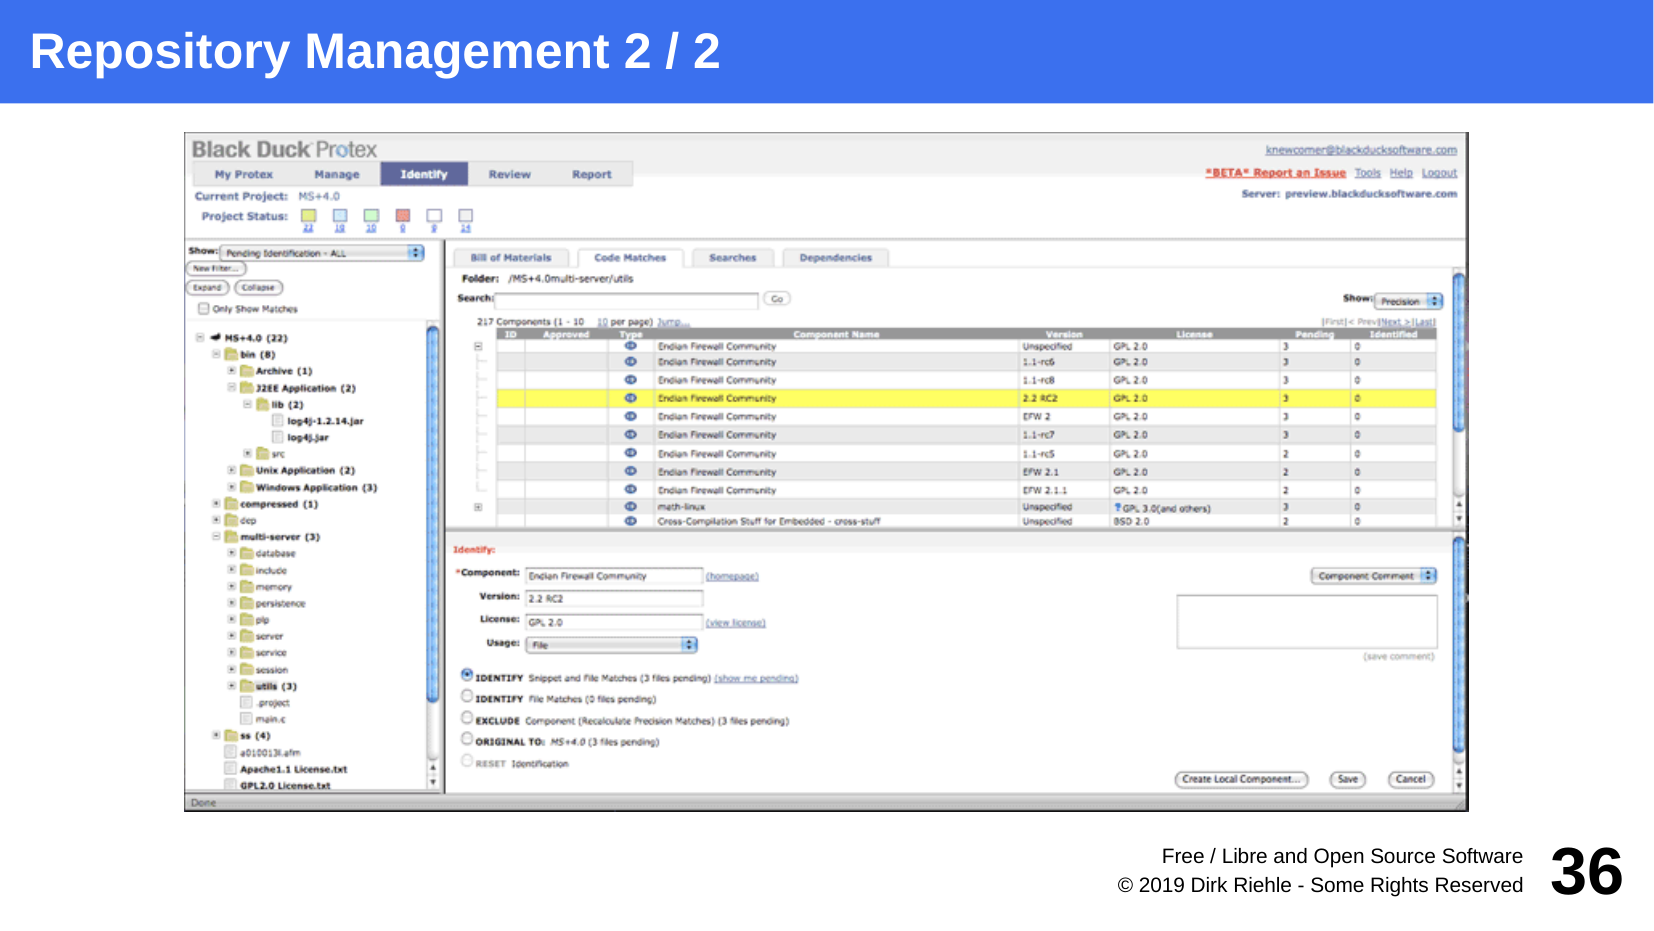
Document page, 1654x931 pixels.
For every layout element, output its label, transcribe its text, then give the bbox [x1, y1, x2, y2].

title Repository Management 2 / 2 [0, 0, 1654, 104]
picture [186, 132, 1468, 813]
